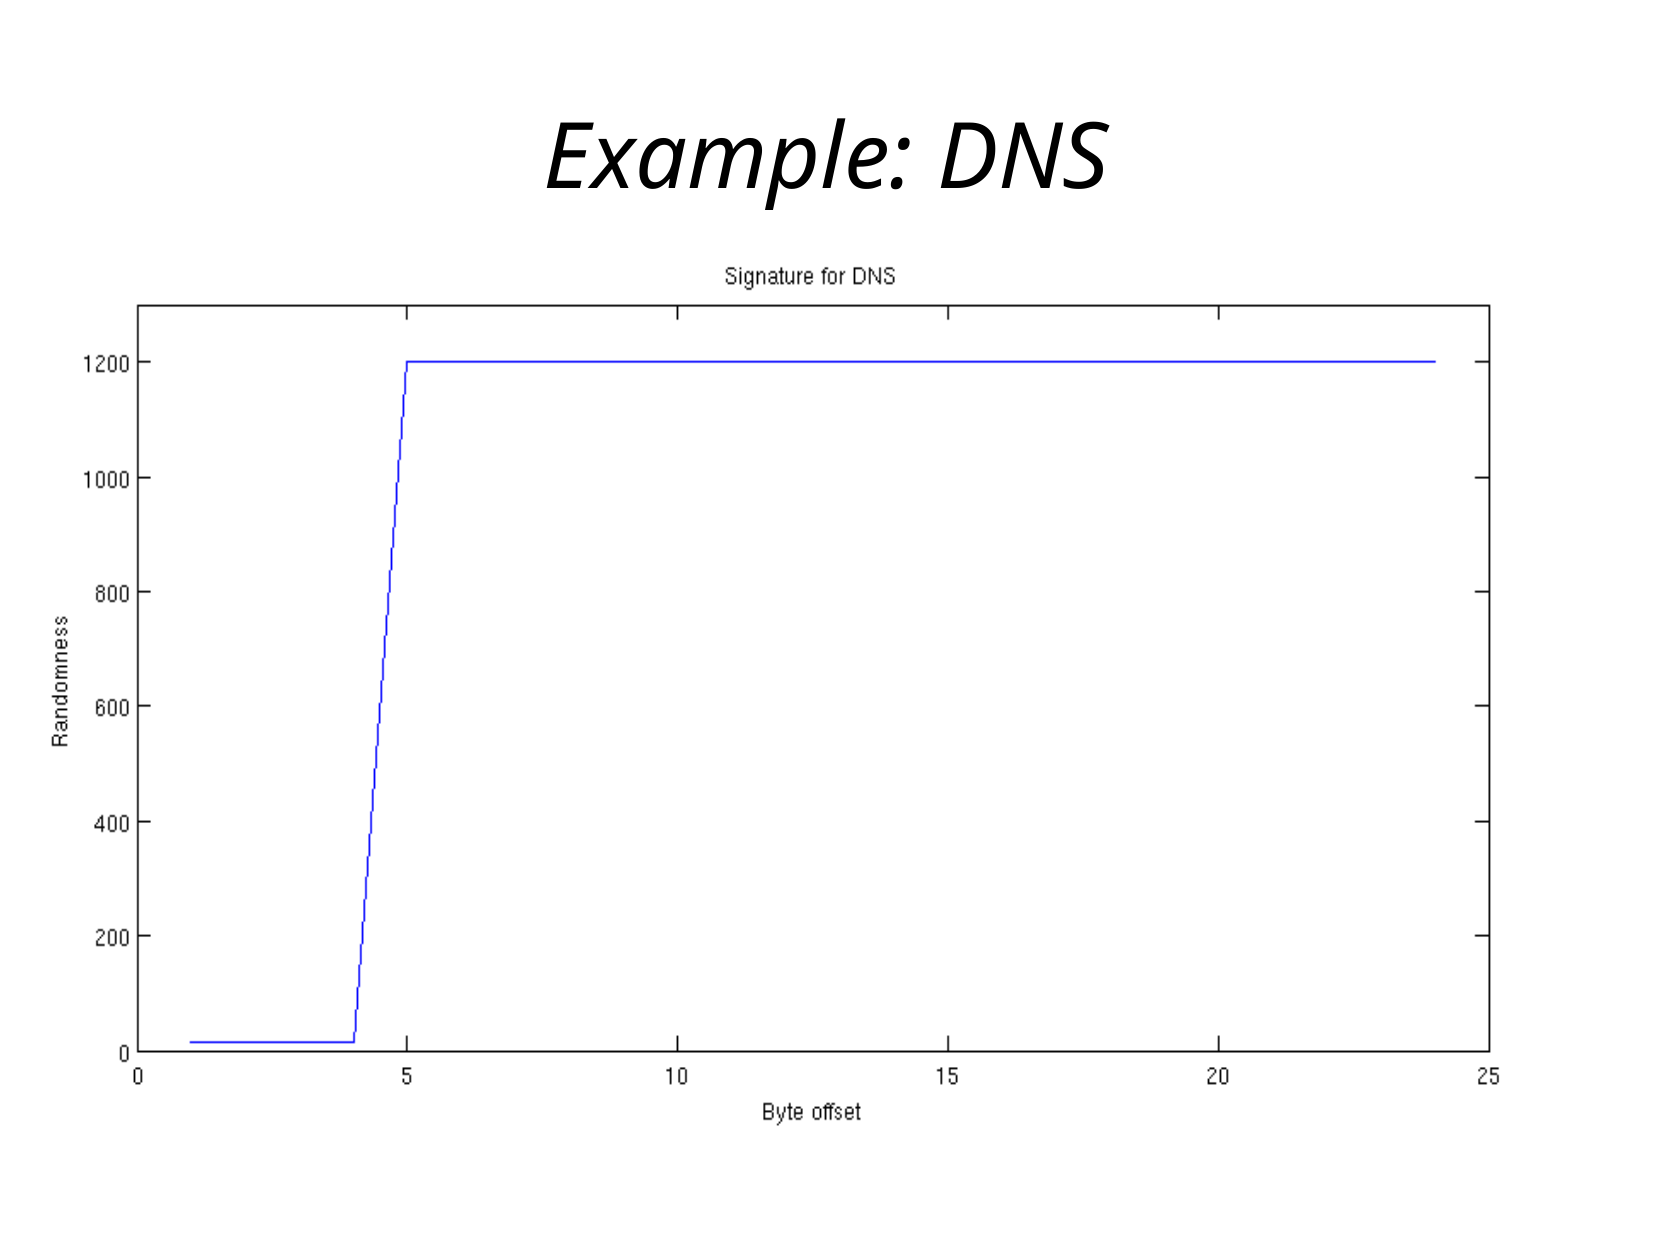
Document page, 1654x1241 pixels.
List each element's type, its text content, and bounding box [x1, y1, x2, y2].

title Example: DNS [82, 56, 1571, 236]
picture [0, 236, 1654, 1152]
